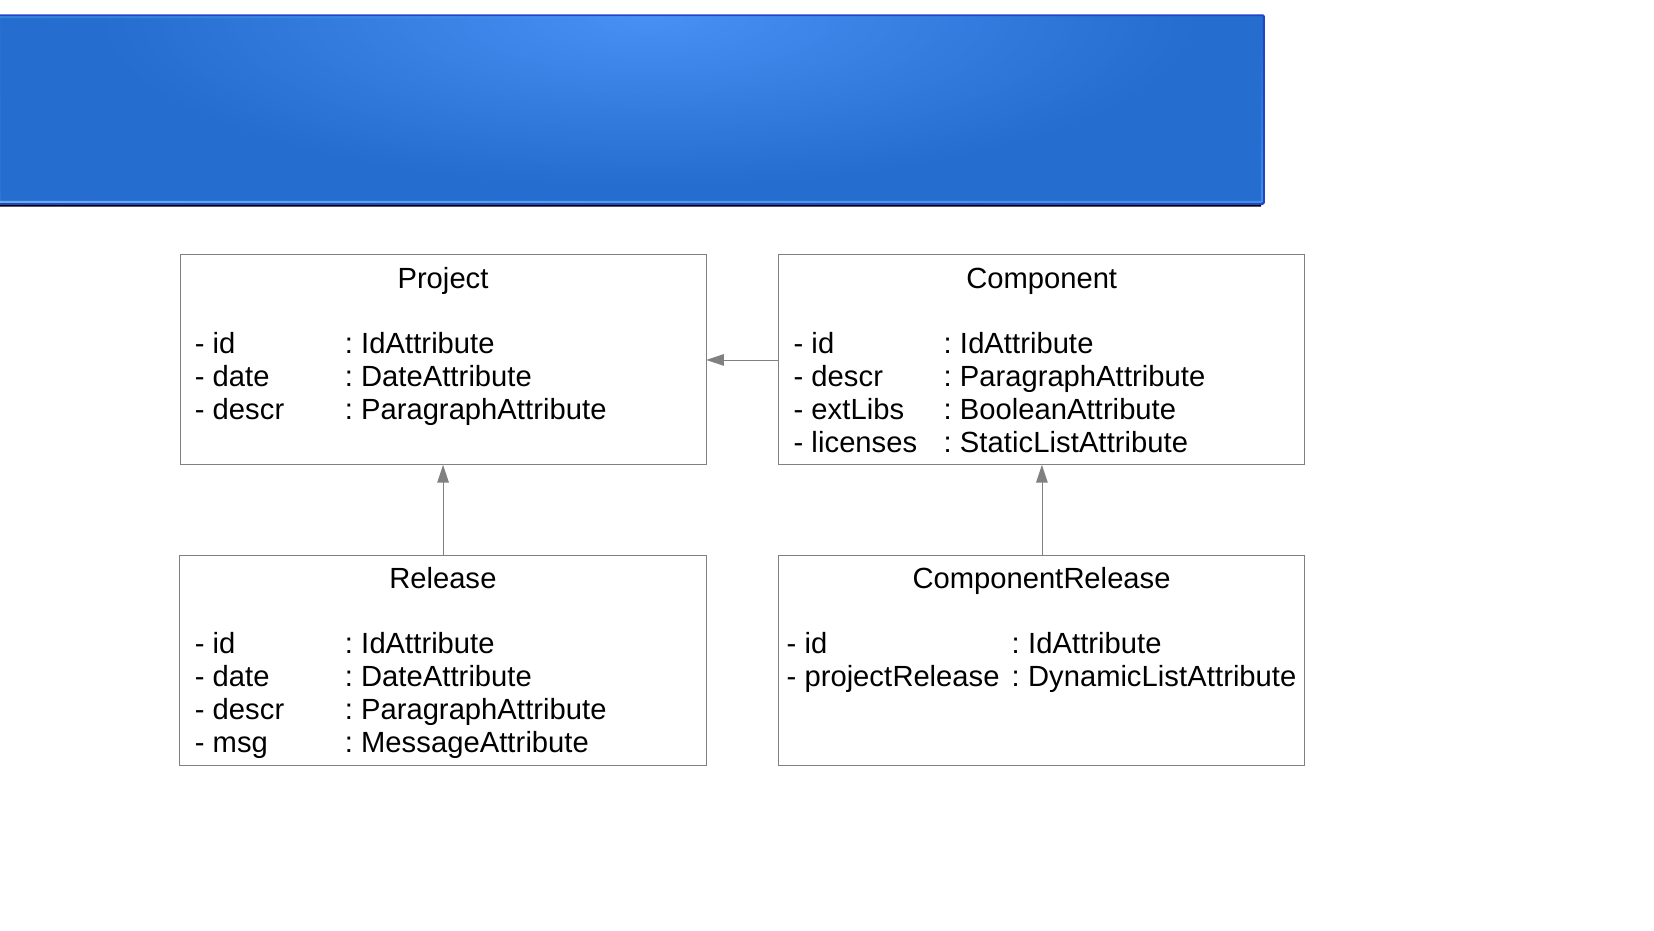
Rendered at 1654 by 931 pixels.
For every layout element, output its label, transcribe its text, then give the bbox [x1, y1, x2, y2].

text_box Release - id : IdAttribute - date : DateAttribute - descr : ParagraphAttribute - msg : MessageAttribute [179, 555, 707, 766]
text_box Component - id : IdAttribute - descr : ParagraphAttribute - extLibs : BooleanAttribute - licenses : StaticListAttribute [778, 254, 1305, 465]
text_box ComponentRelease - id : IdAttribute - projectRelease : DynamicListAttribute [778, 555, 1305, 766]
text_box Project - id : IdAttribute - date : DateAttribute - descr : ParagraphAttribute [180, 254, 707, 465]
